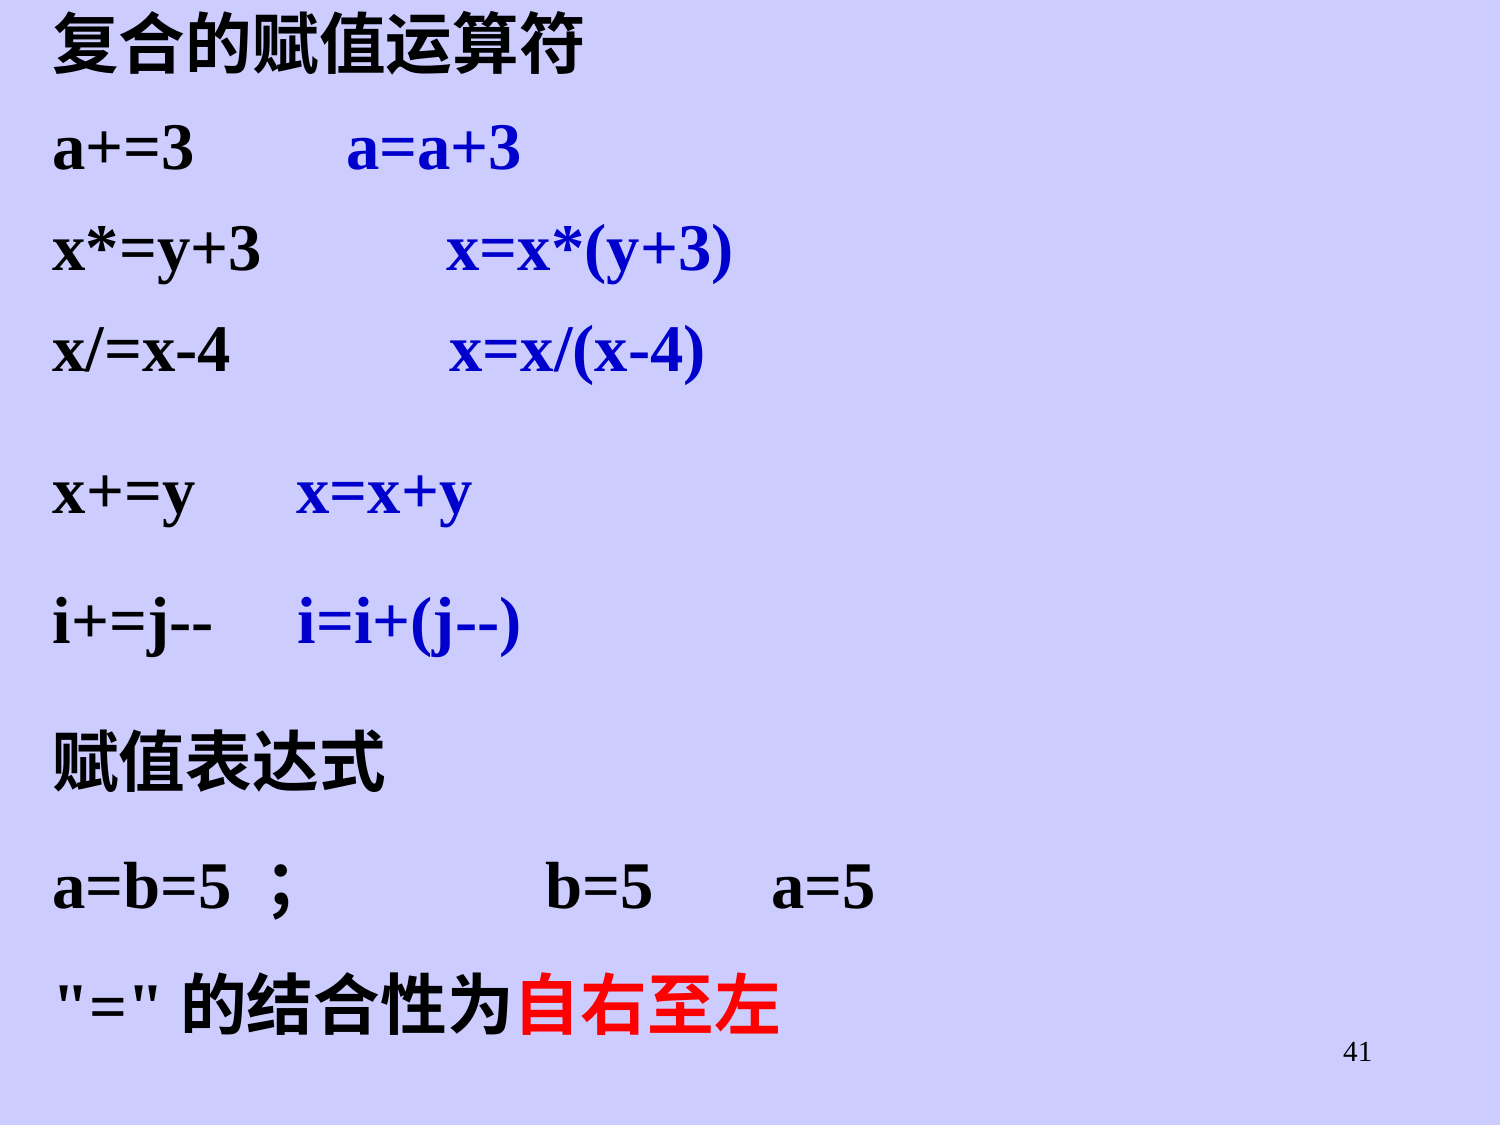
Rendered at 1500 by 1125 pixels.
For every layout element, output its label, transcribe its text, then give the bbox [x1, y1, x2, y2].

text_box 复合的赋值运算符 a+=3 a=a+3 x*=y+3 x=x*(y+3) x/=x-4 x=x/(x-4) [37, 0, 1176, 395]
text_box x+=y x=x+y i+=j-- i=i+(j--) [50, 437, 651, 659]
text_box 赋值表达式 a=b=5 ； b=5 a=5 "="的结合性为自右至左 [37, 712, 1138, 1052]
text_box <编号> [1074, 1025, 1388, 1101]
